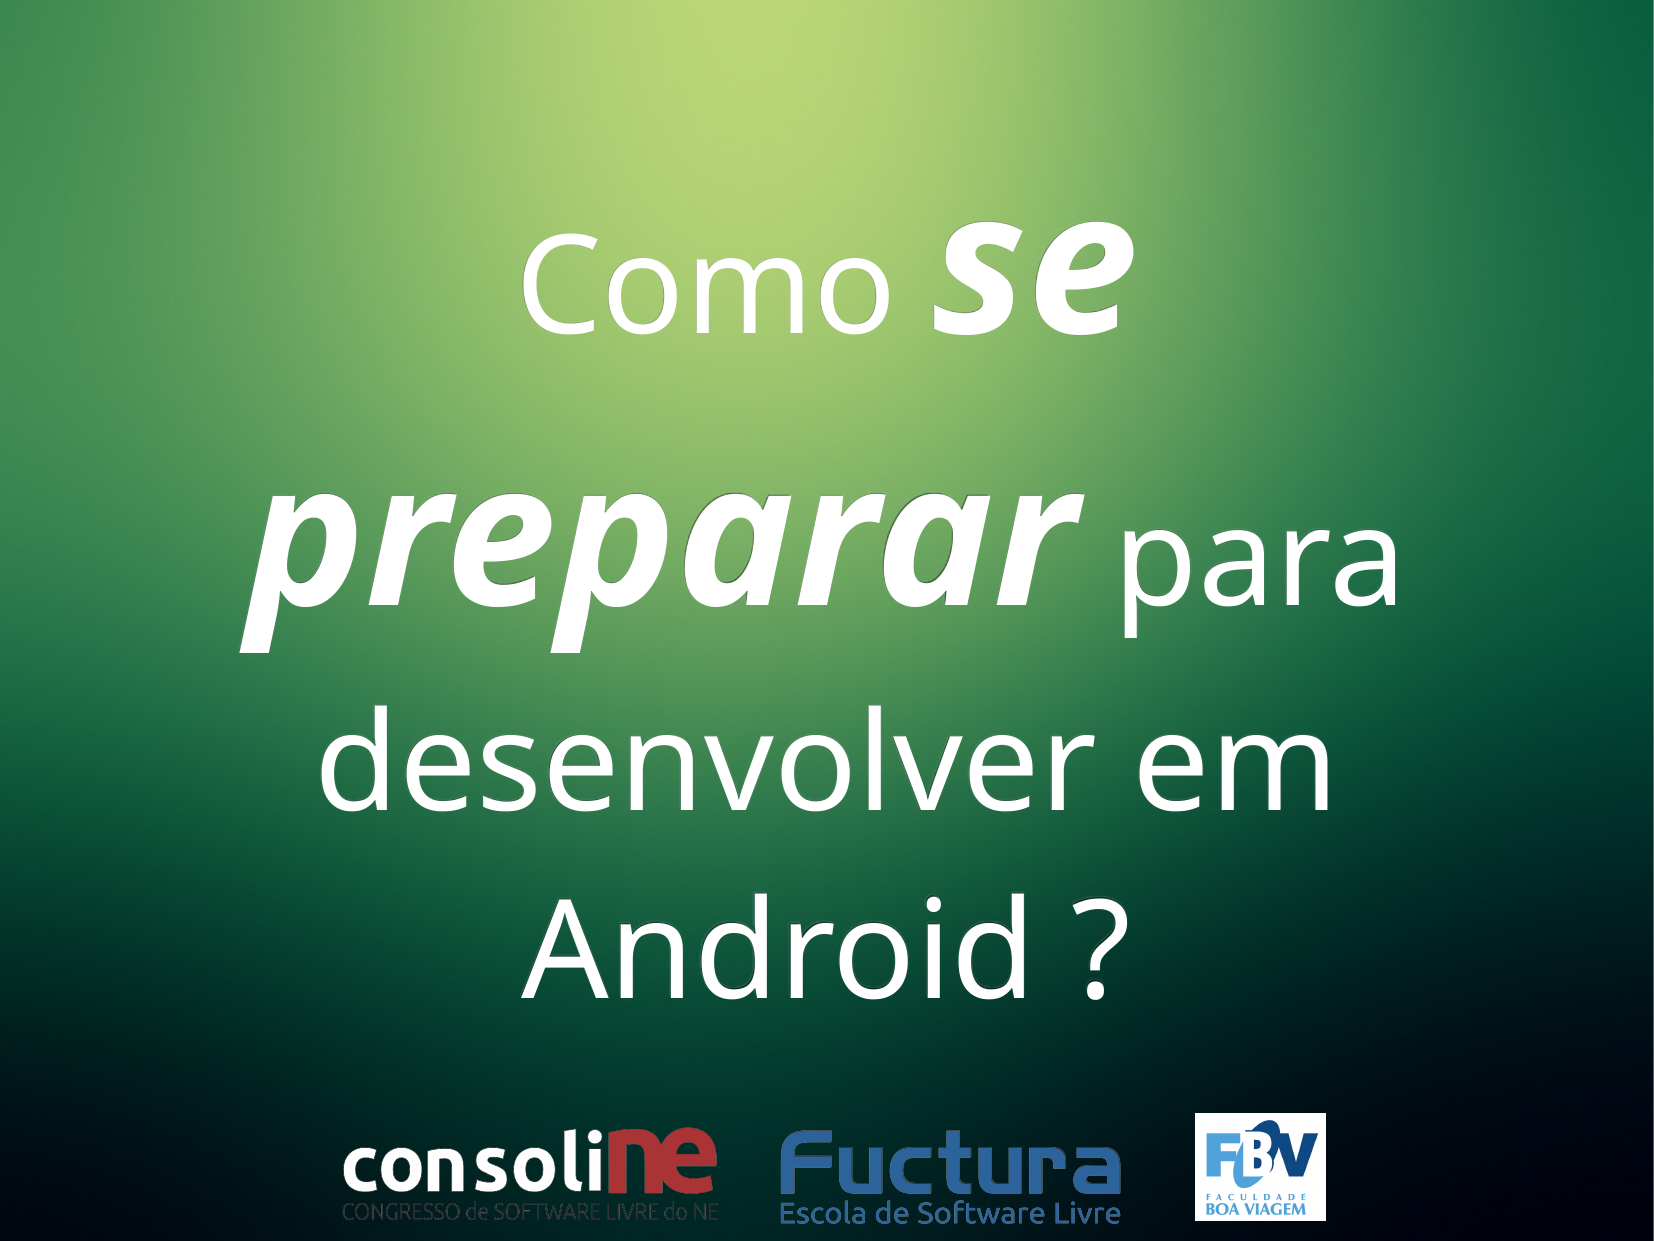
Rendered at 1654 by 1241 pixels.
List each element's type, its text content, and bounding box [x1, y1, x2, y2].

picture [0, 0, 1654, 1241]
title Como se preparar para desenvolver em Android ? [82, 312, 1571, 846]
